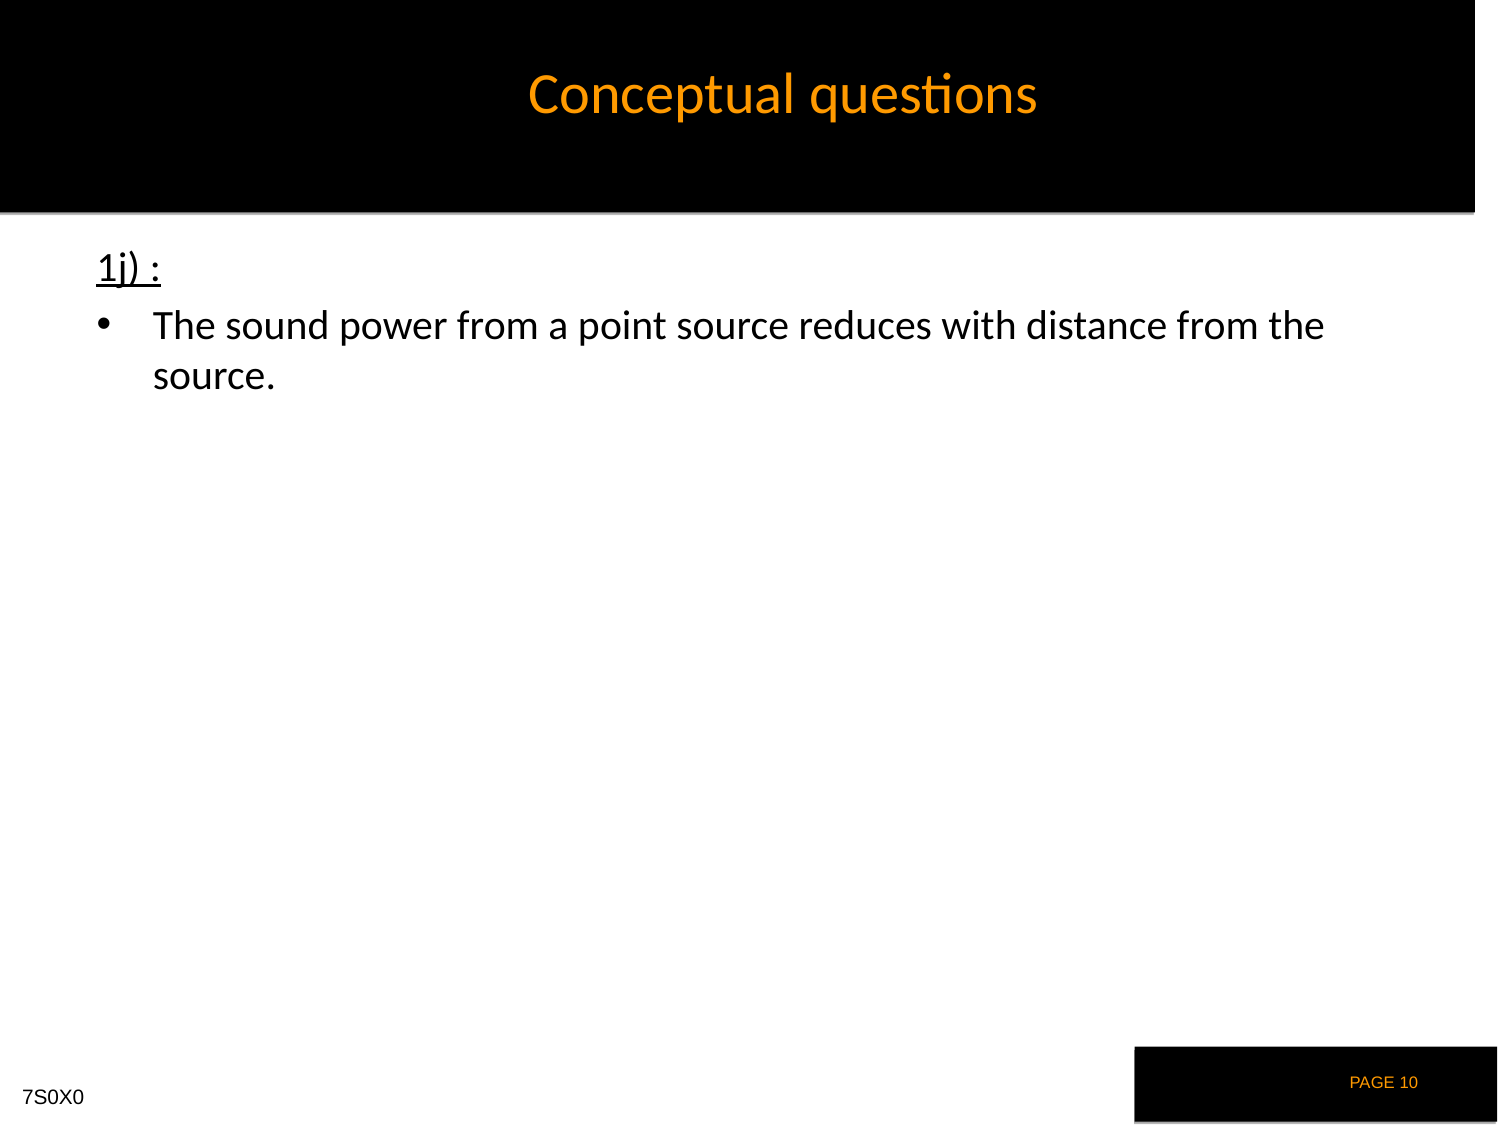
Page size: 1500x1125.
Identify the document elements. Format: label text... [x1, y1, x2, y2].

text_box [1134, 1046, 1498, 1122]
list 1j) : The sound power from a point source reduces with distance from the source. [81, 232, 1394, 882]
text_box [0, 0, 1475, 213]
text_box Conceptual questions [125, 48, 1442, 200]
text_box PAGE 10 [1349, 1066, 1450, 1098]
text_box 7S0X0 [22, 1080, 613, 1112]
